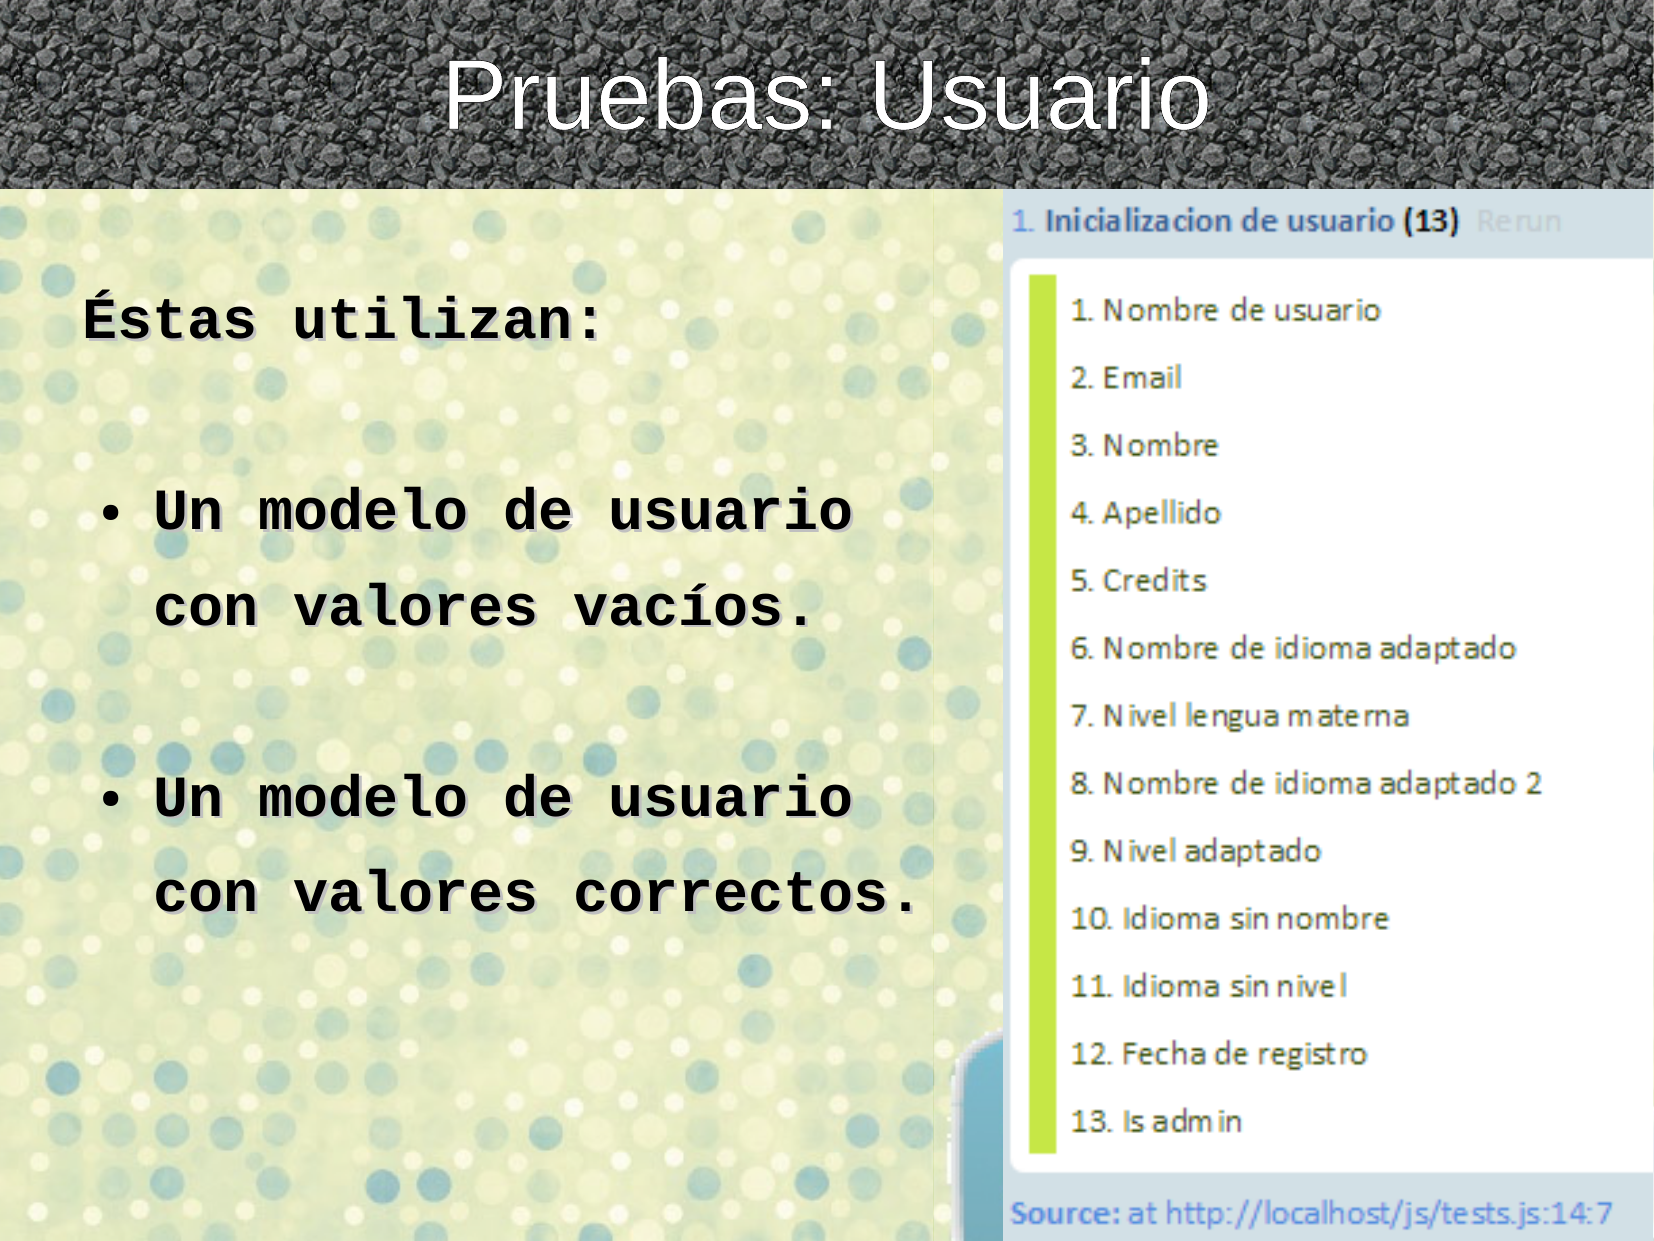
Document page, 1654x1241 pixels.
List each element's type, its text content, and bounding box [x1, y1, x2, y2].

picture [0, 189, 1654, 1241]
title Pruebas: Usuario [0, 0, 1654, 189]
list Éstas utilizan: Un modelo de usuario con valores vacíos. Un modelo de usuario con valores correctos. [82, 290, 1571, 1010]
